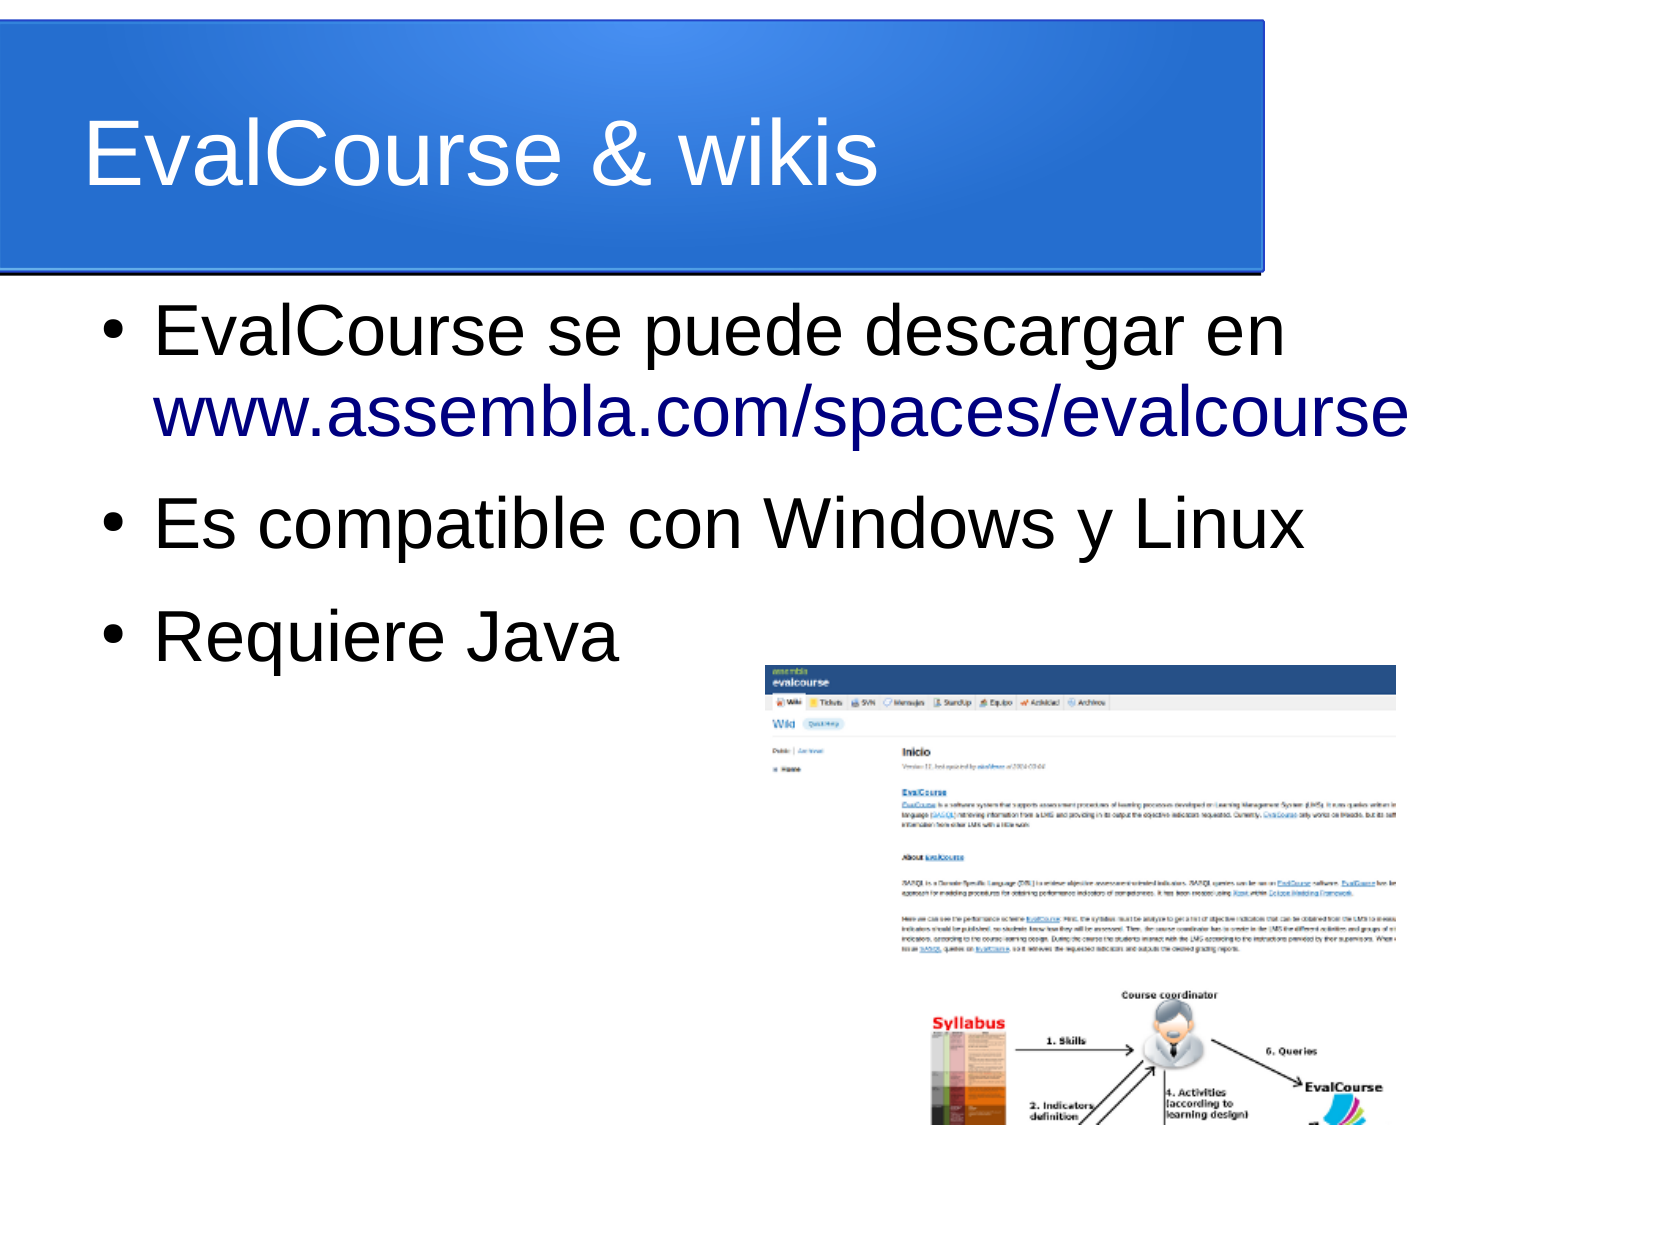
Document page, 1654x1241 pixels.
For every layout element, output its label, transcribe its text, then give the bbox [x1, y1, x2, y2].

picture [765, 665, 1396, 1126]
list EvalCourse se puede descargar en www.assembla.com/spaces/evalcourse Es compatible con Windows y Linux Requiere Java [82, 290, 1538, 1010]
title EvalCourse & wikis [82, 49, 1250, 257]
